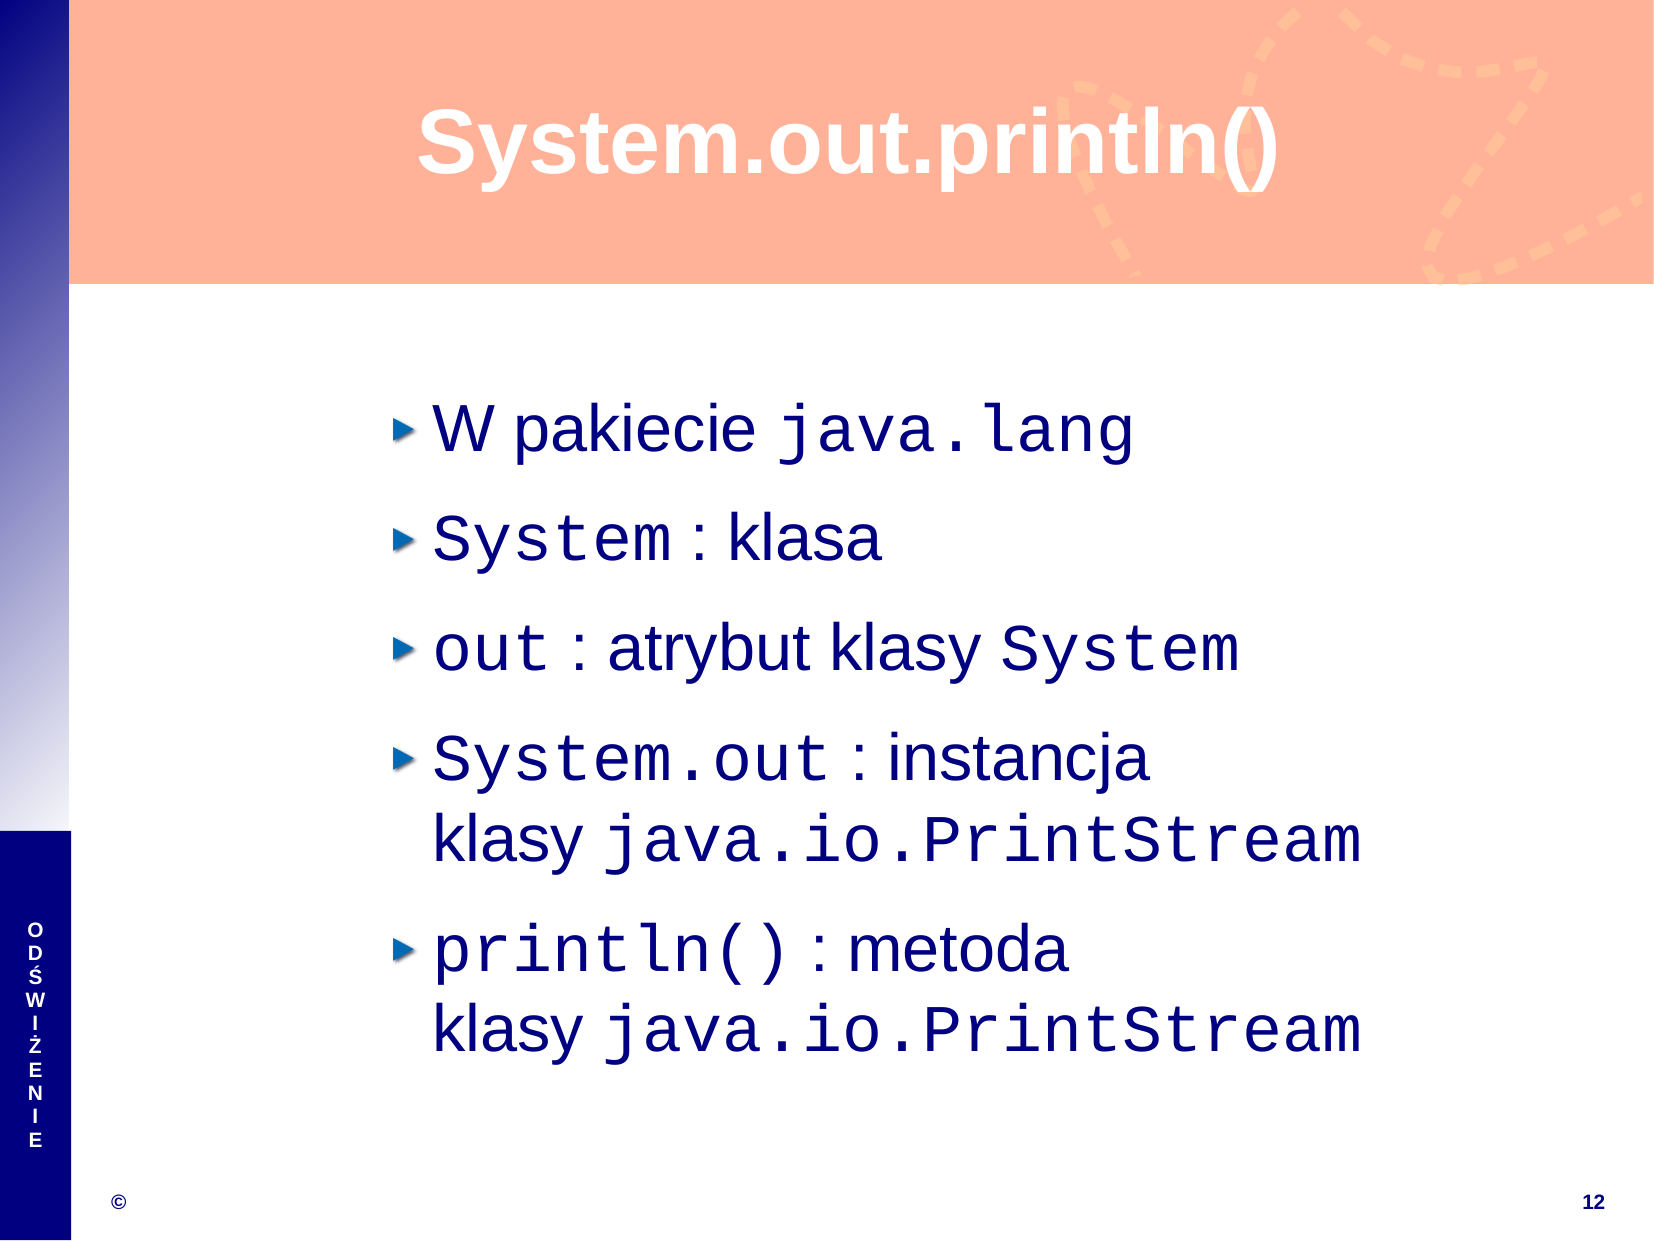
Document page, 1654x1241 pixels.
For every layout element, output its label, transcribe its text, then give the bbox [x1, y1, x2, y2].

text_box O D Ś W I Ż E N I E [0, 830, 71, 1241]
list W pakiecie java.lang System : klasa out : atrybut klasy System System.out : instancja klasy java.io.PrintStream println() : metoda klasy java.io.PrintStream [361, 390, 1363, 1072]
title System.out.println() [70, 37, 1654, 246]
